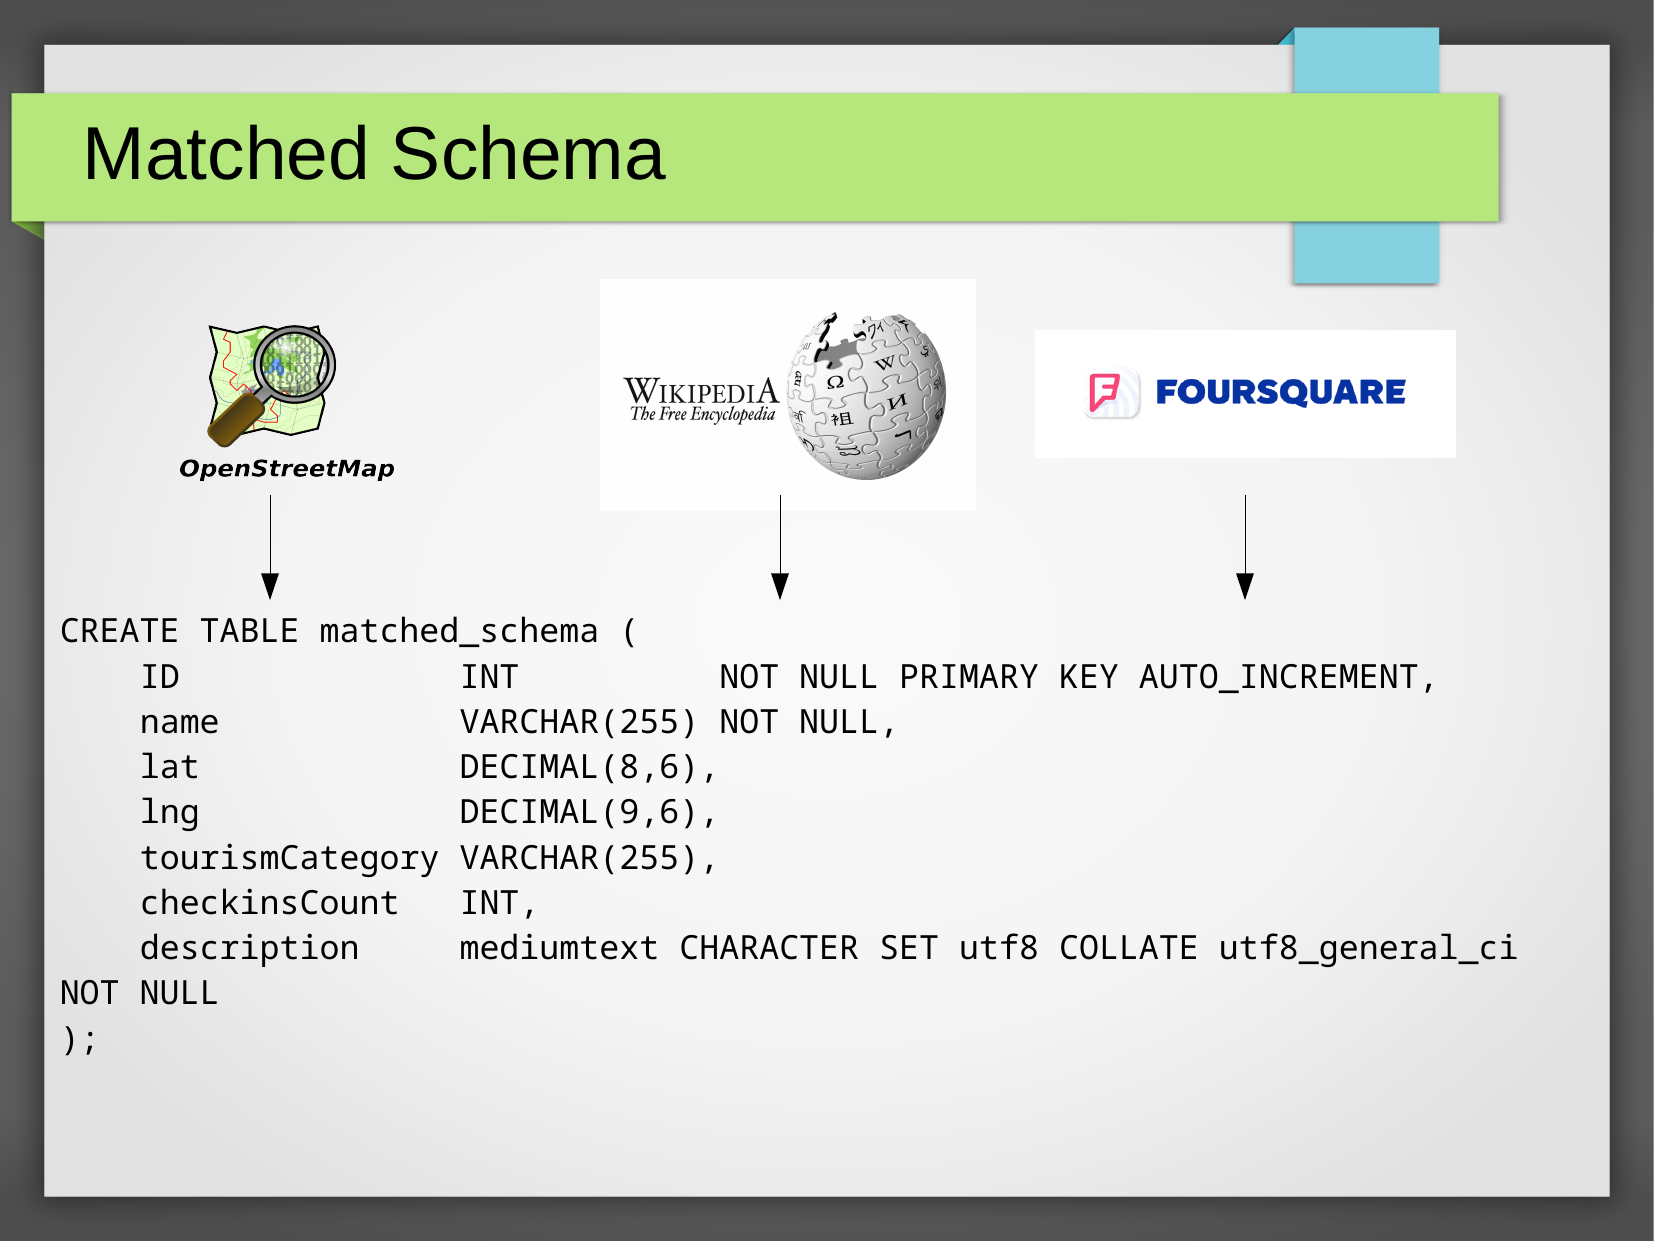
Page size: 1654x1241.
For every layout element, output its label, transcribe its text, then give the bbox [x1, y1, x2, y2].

picture [0, 0, 1654, 1241]
text_box CREATE TABLE matched_schema ( ID INT NOT NULL PRIMARY KEY AUTO_INCREMENT, name VARCHAR(255) NOT NULL, lat DECIMAL(8,6), lng DECIMAL(9,6), tourismCategory VARCHAR(255), checkinsCount INT, description mediumtext CHARACTER SET utf8 COLLATE utf8_general_ci NOT NULL ); [45, 600, 1576, 1171]
title Matched Schema [82, 94, 1264, 213]
